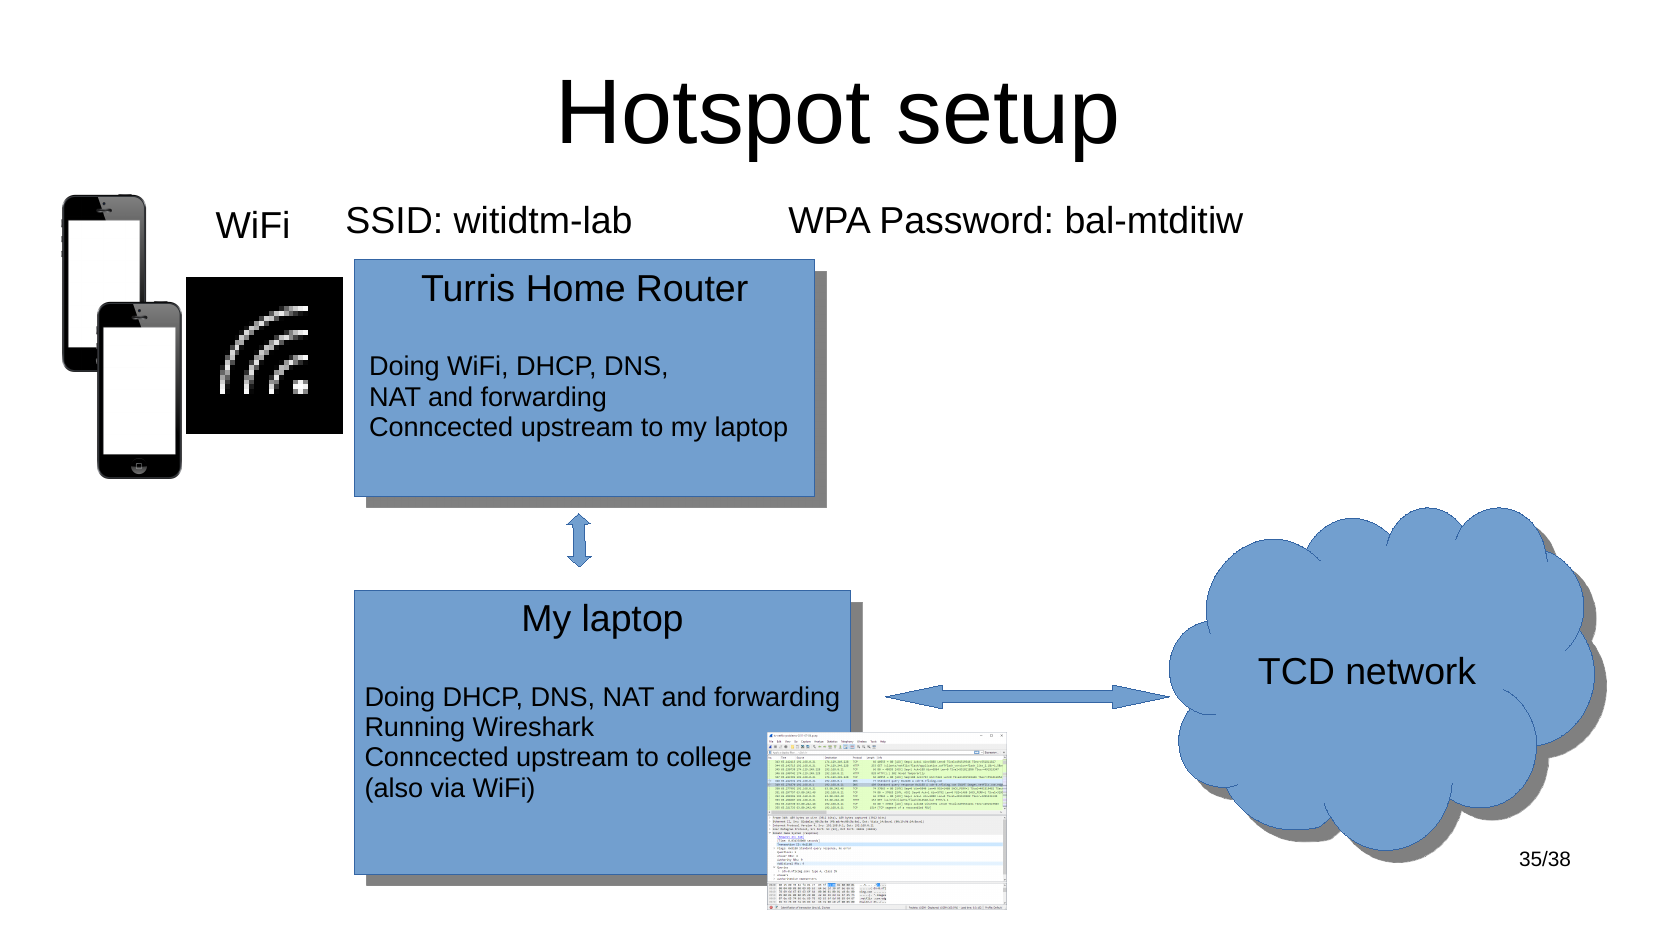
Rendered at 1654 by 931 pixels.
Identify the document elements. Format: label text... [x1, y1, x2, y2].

picture [767, 732, 1007, 910]
text_box Turris Home Router Doing WiFi, DHCP, DNS, NAT and forwarding Conncected upstream to my laptop [354, 259, 815, 497]
picture [59, 194, 184, 479]
text_box My laptop Doing DHCP, DNS, NAT and forwarding Running Wireshark Conncected upstream to college (also via WiFi) [354, 590, 851, 875]
text_box [885, 685, 1170, 709]
title Hotspot setup [94, 33, 1583, 189]
text_box SSID: witidtm-lab WPA Password: bal-mtditiw [330, 192, 1571, 250]
text_box [566, 513, 592, 567]
text_box TCD network [1169, 507, 1595, 851]
text_box WiFi [200, 197, 308, 254]
picture [186, 277, 343, 434]
